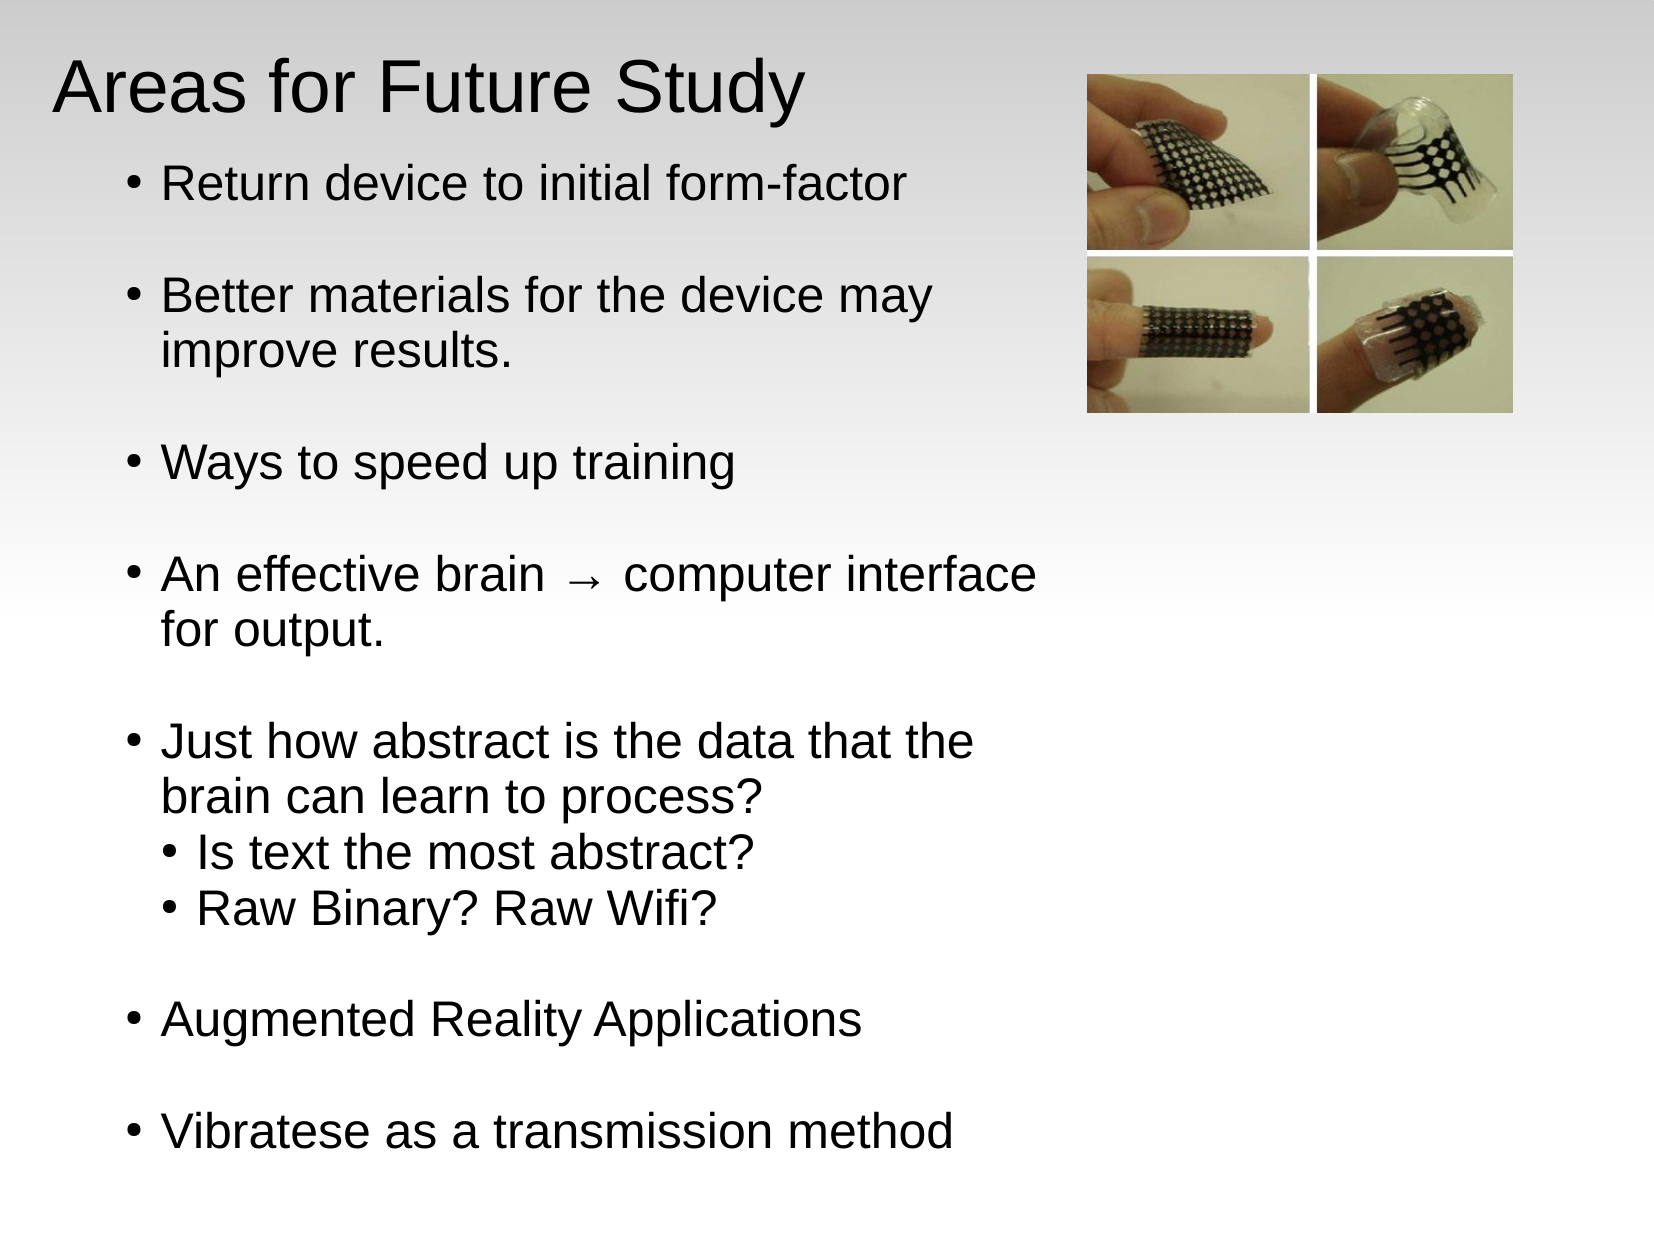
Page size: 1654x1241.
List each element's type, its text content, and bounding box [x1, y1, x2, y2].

text_box Return device to initial form-factor Better materials for the device may improve results. Ways to speed up training An effective brain → computer interface for output. Just how abstract is the data that the brain can learn to process? Is text the most abstract? Raw Binary? Raw Wifi? Augmented Reality Applications Vibratese as a transmission method [75, 148, 1054, 1167]
text_box Areas for Future Study [37, 37, 822, 137]
picture [1087, 74, 1513, 413]
